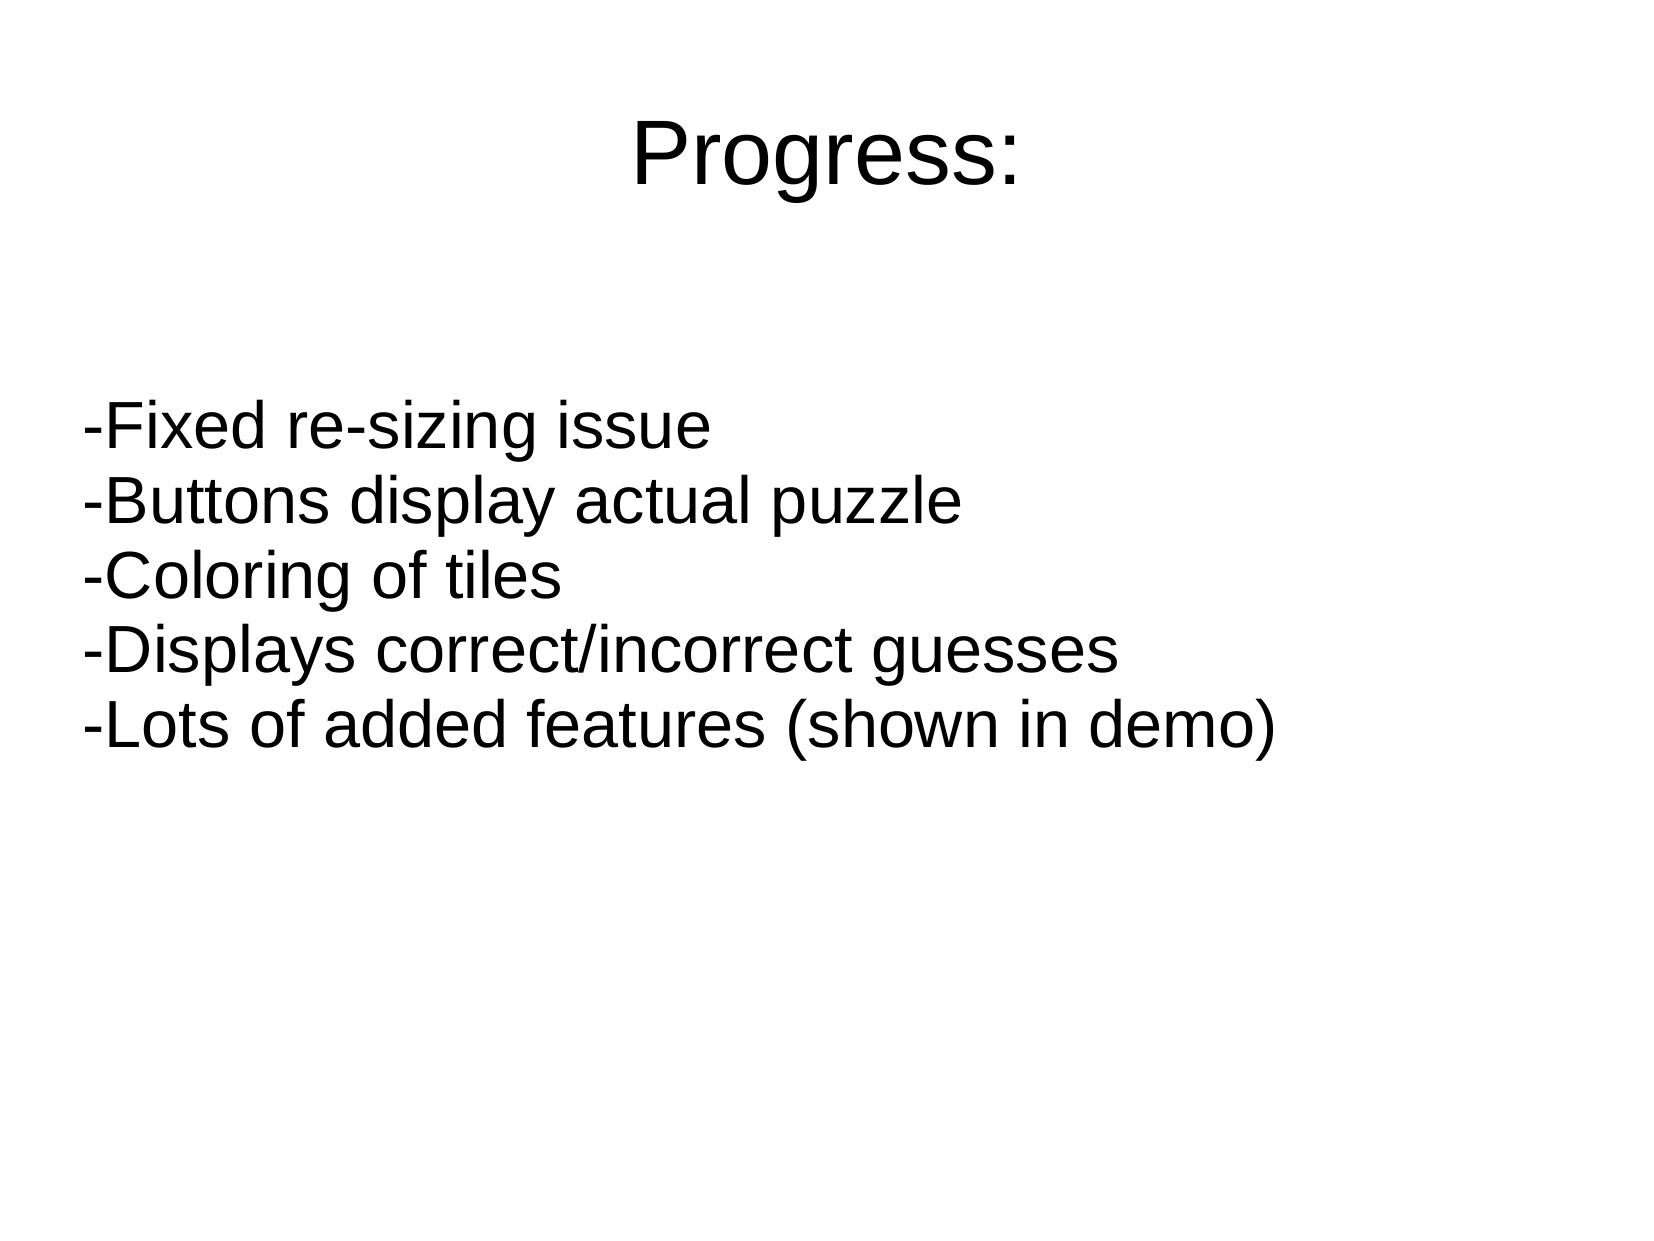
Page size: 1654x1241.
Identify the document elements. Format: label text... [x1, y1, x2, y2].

title Progress: [82, 49, 1571, 257]
subtitle -Fixed re-sizing issue -Buttons display actual puzzle -Coloring of tiles -Displays correct/incorrect guesses -Lots of added features (shown in demo) [82, 290, 1571, 1010]
